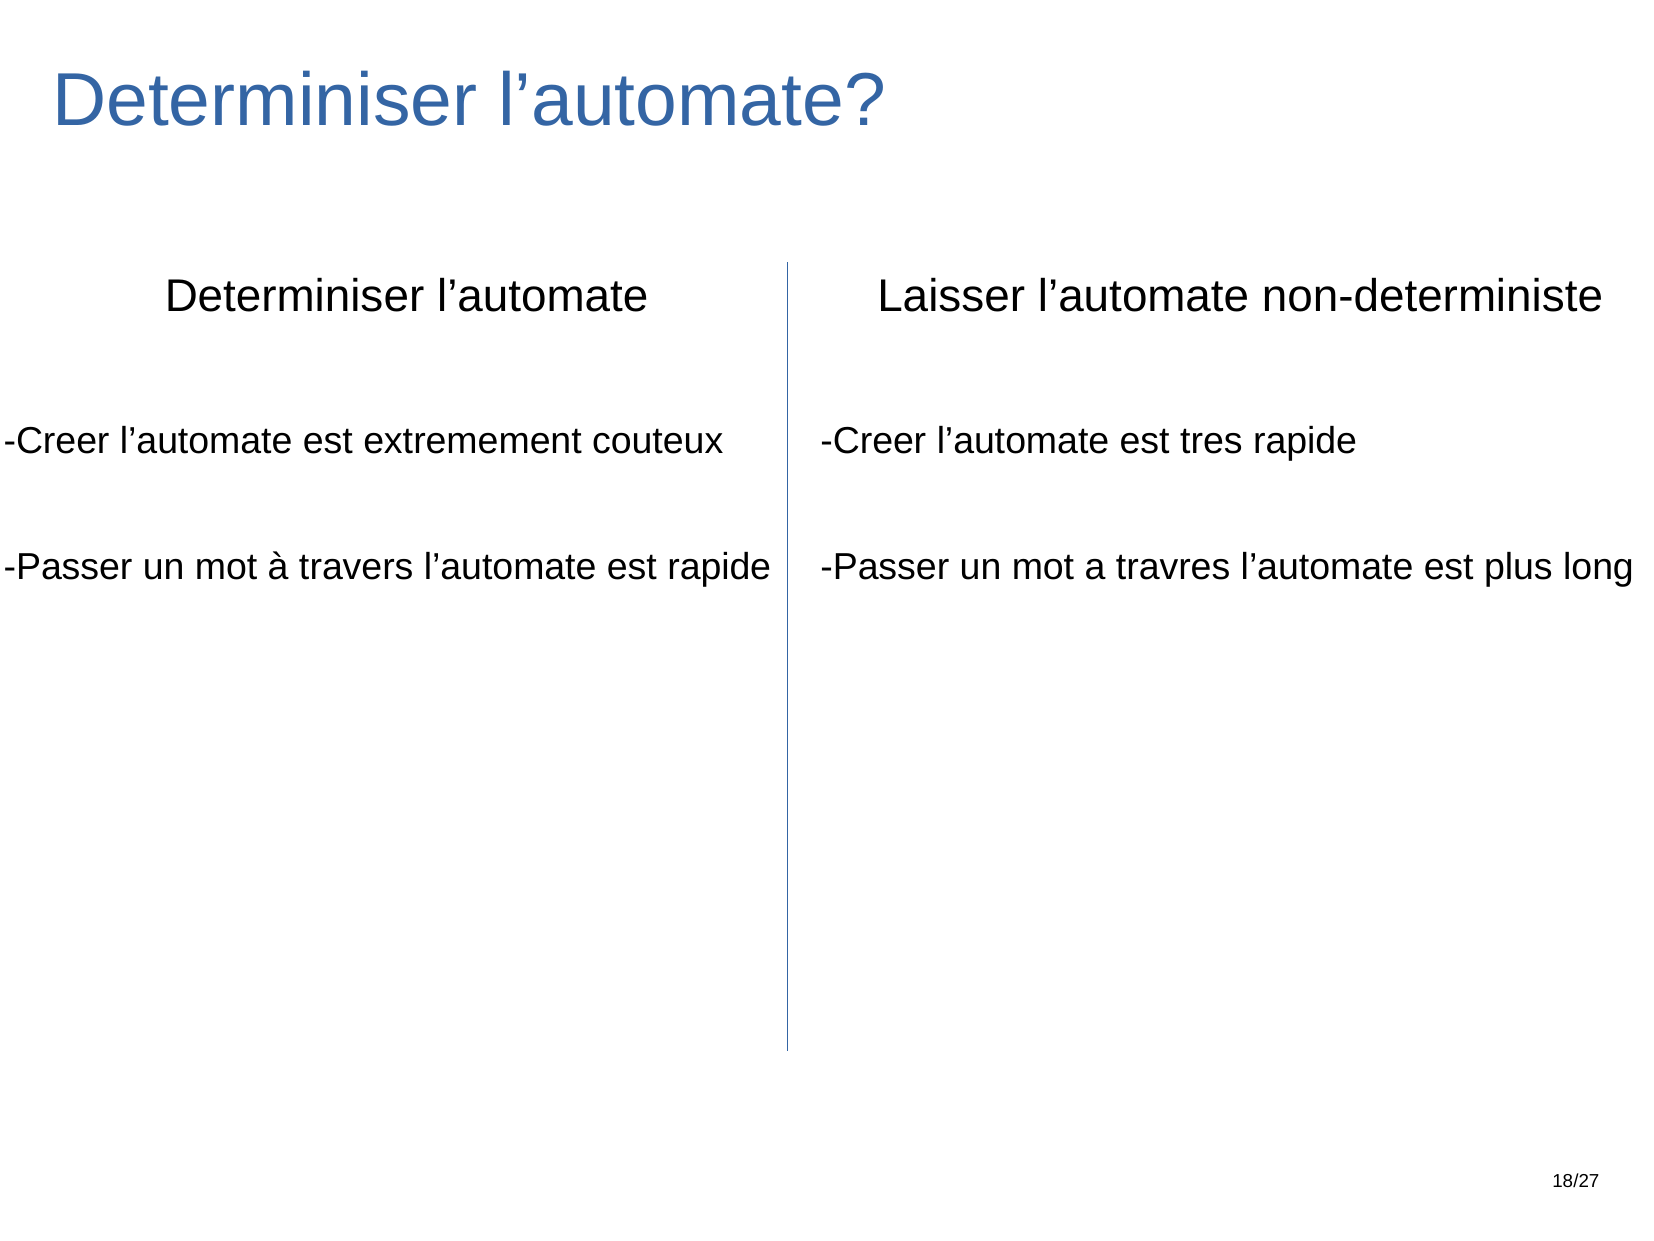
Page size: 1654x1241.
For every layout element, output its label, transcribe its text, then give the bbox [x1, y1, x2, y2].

text_box Determiniser l’automate? [37, 50, 938, 151]
text_box -Creer l’automate est tres rapide -Passer un mot a travres l’automate est plus long [805, 412, 1651, 596]
text_box Determiniser l’automate [150, 262, 663, 329]
text_box 18/27 [1537, 1162, 1614, 1199]
text_box Laisser l’automate non-deterministe [862, 262, 1617, 329]
text_box -Creer l’automate est extremement couteux -Passer un mot à travers l’automate est rapide [0, 412, 788, 596]
